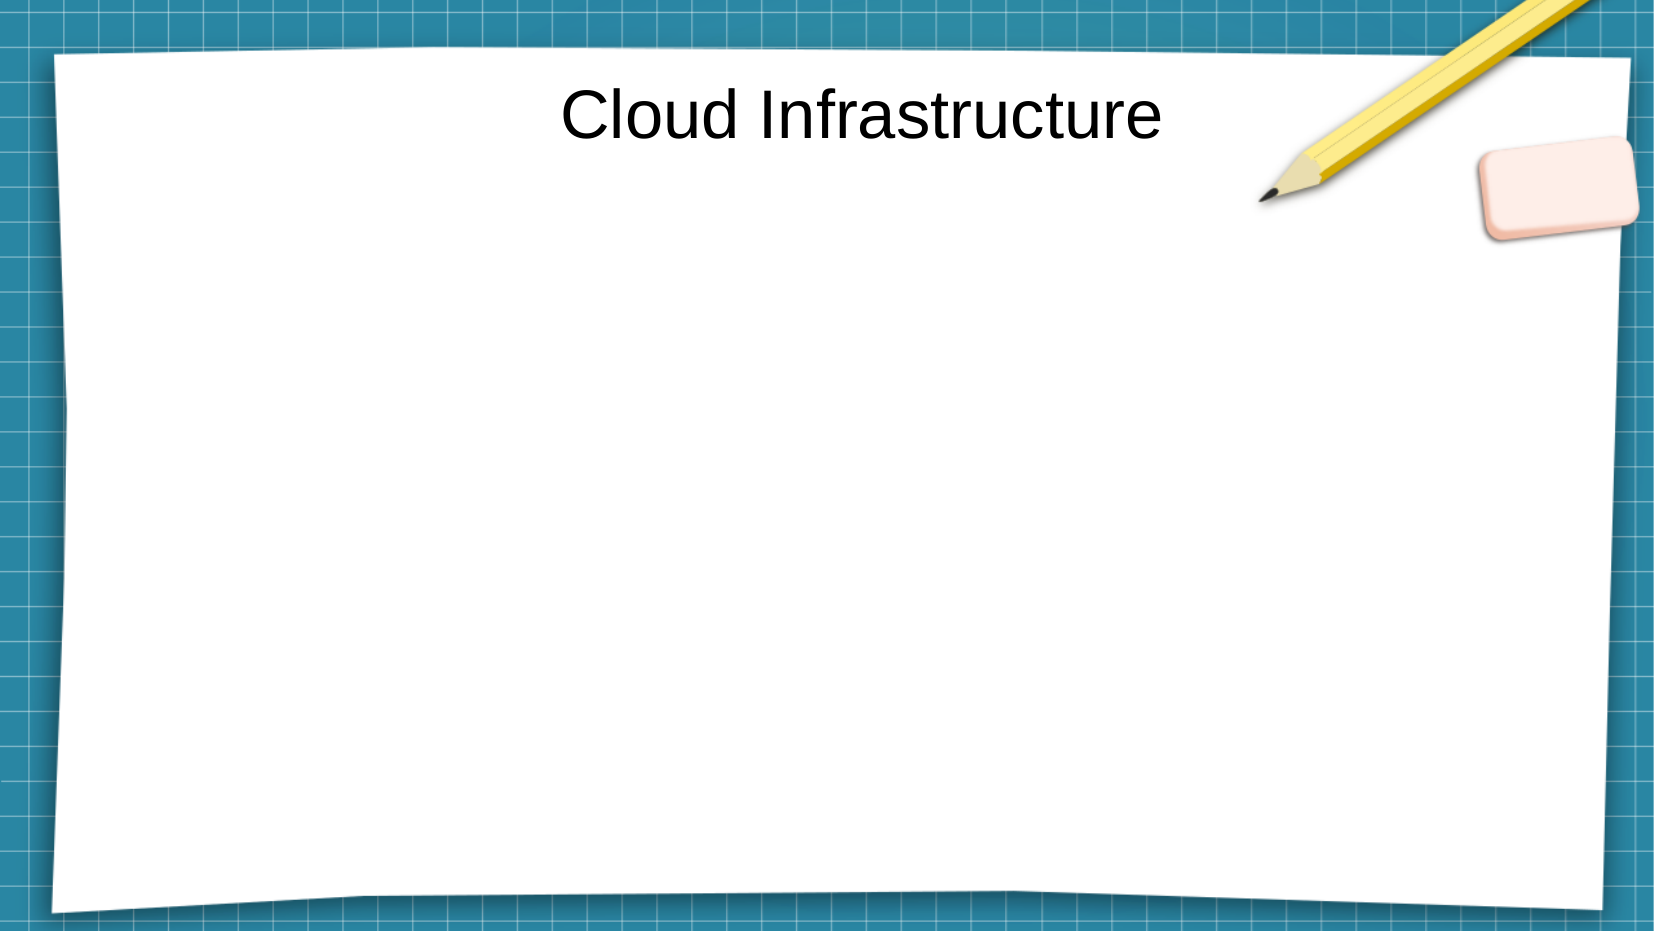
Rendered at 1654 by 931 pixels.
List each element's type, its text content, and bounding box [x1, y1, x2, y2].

title Cloud Infrastructure [82, 37, 1571, 193]
picture [0, 0, 1654, 931]
